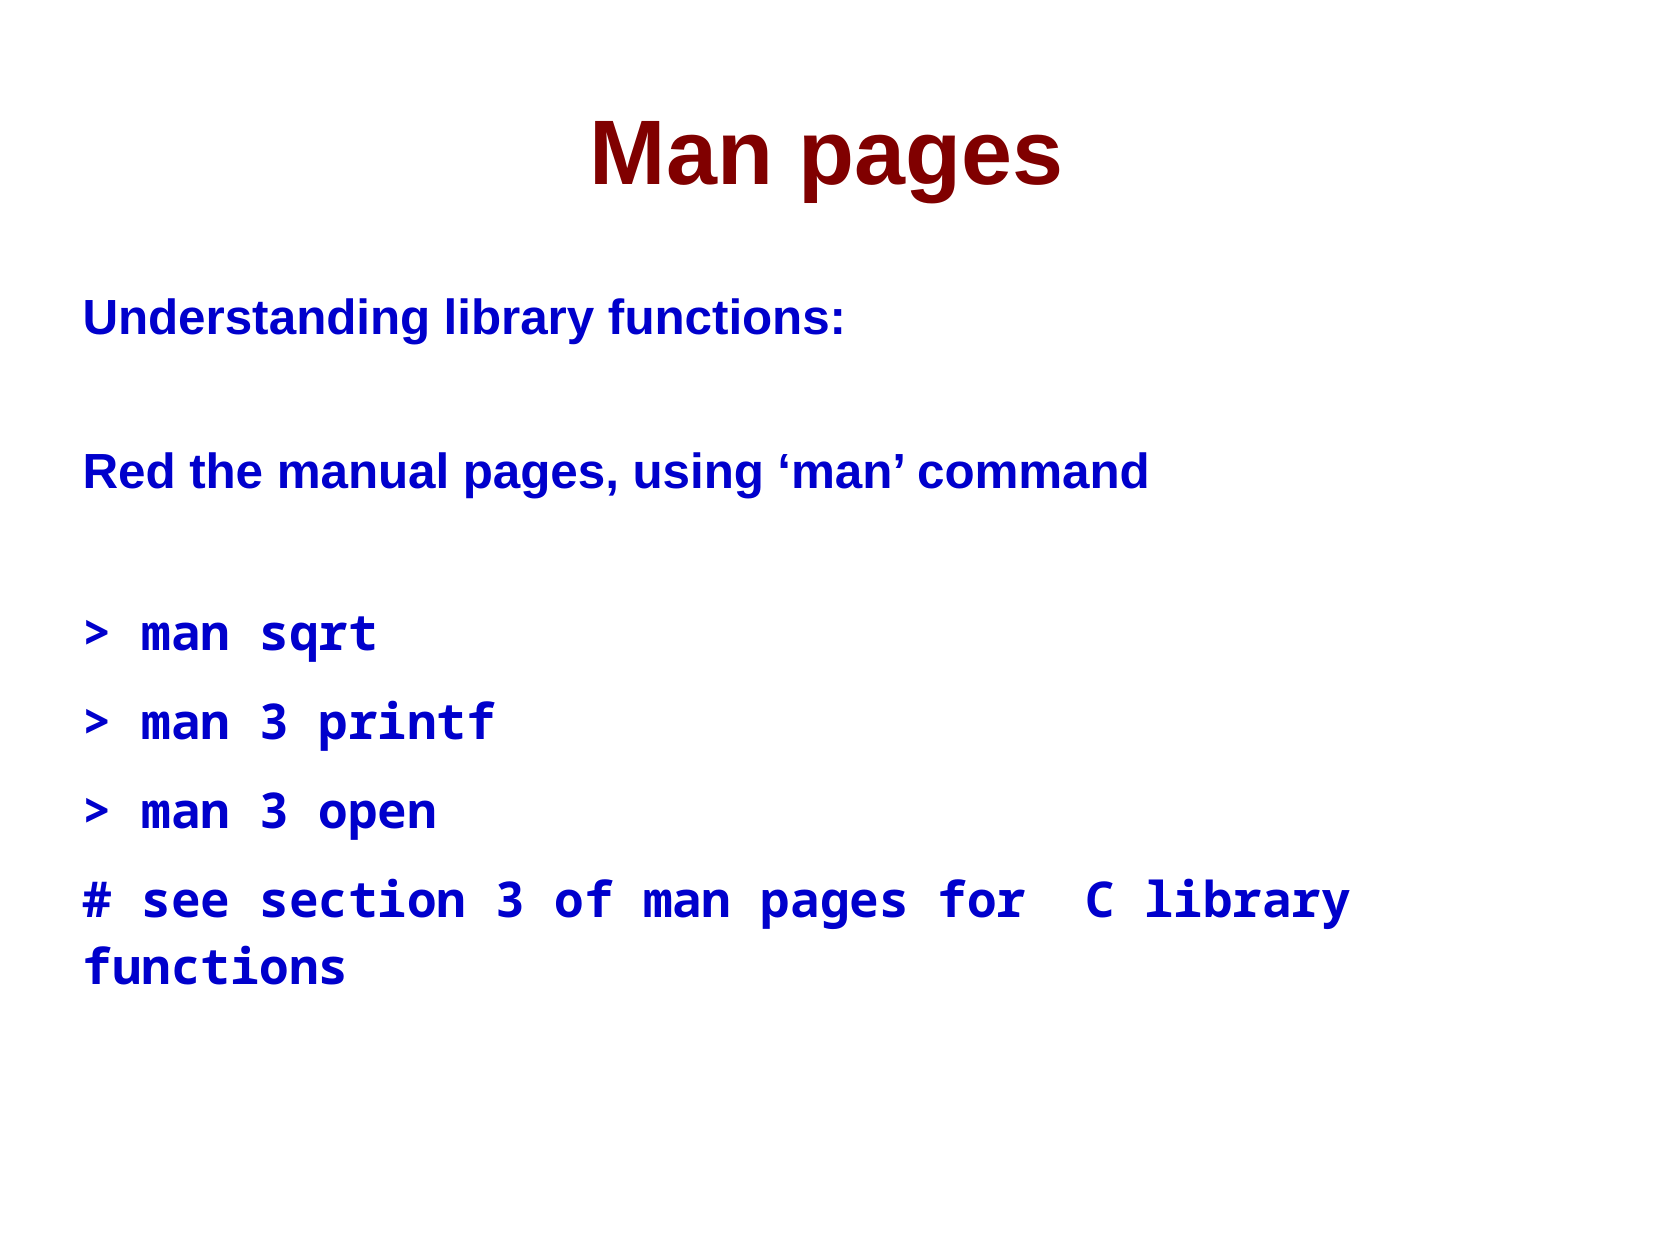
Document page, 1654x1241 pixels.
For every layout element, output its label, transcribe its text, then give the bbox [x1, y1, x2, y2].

list Understanding library functions: Red the manual pages, using ‘man’ command > man sqrt > man 3 printf > man 3 open # see section 3 of man pages for C library functions [82, 290, 1571, 1010]
title Man pages [82, 49, 1571, 257]
